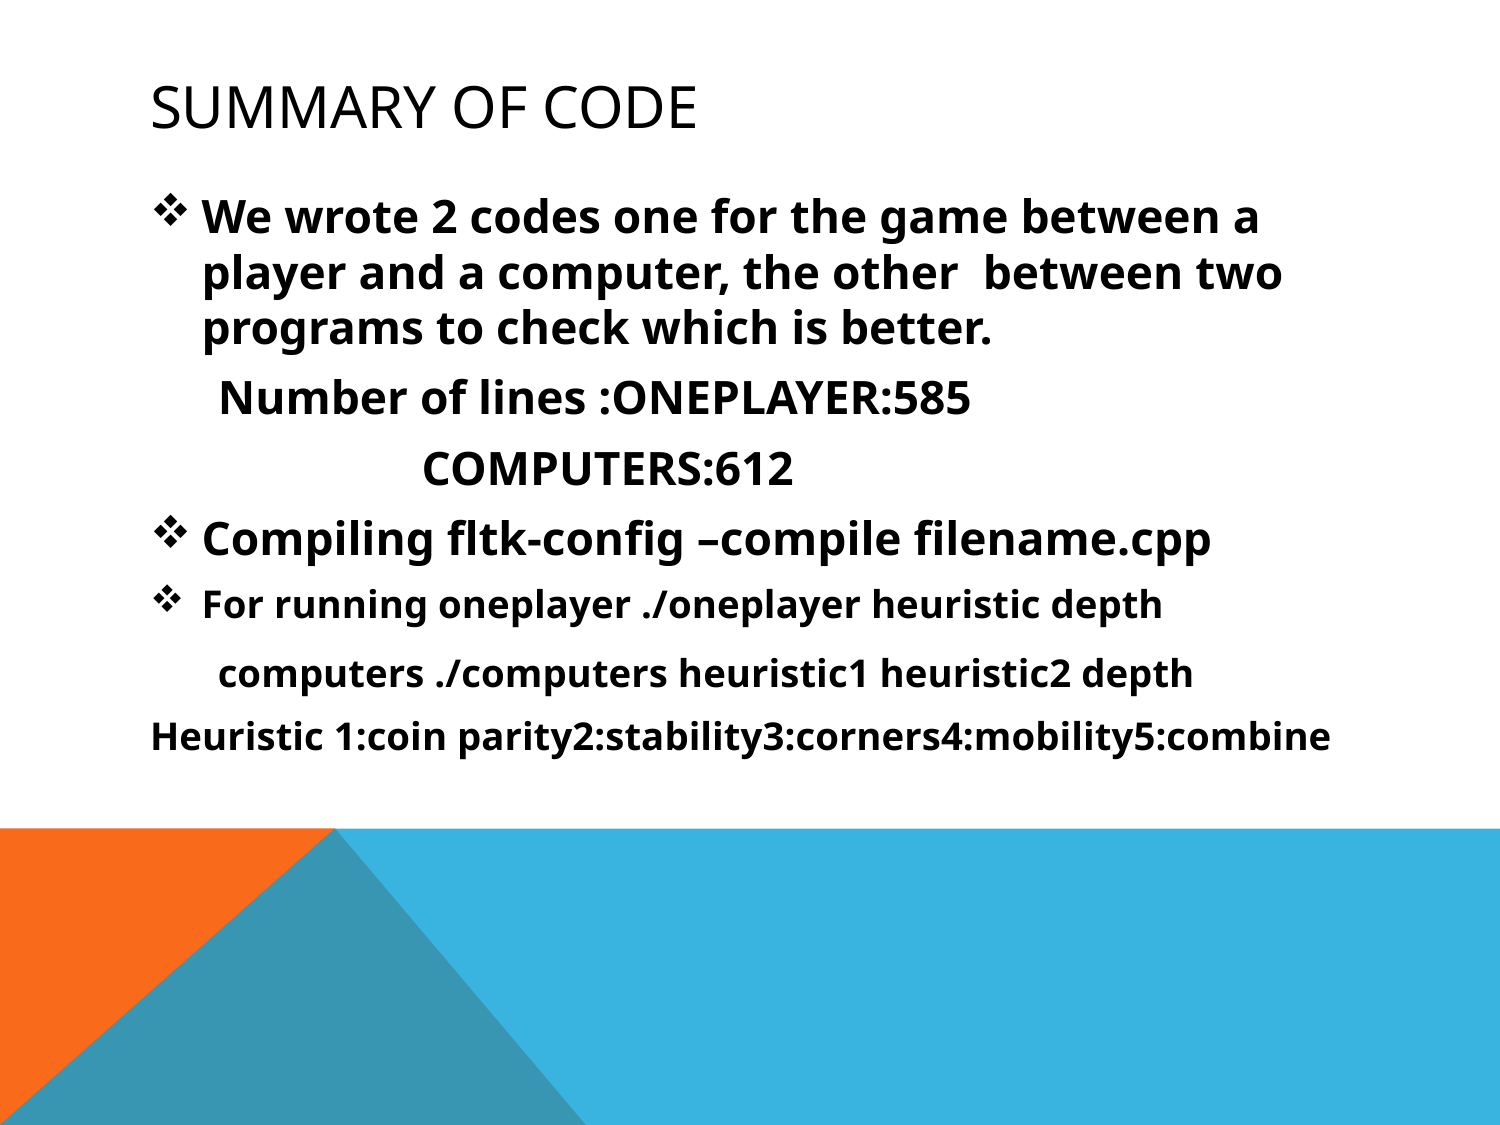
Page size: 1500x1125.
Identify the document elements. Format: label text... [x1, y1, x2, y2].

title SUMMARY OF CODE [135, 60, 1369, 150]
list We wrote 2 codes one for the game between a player and a computer, the other between two programs to check which is better. Number of lines :ONEPLAYER:585 COMPUTERS:612 Compiling fltk-config –compile filename.cpp For running oneplayer ./oneplayer heuristic depth computers ./computers heuristic1 heuristic2 depth Heuristic 1:coin parity2:stability3:corners4:mobility5:combine [135, 180, 1369, 768]
